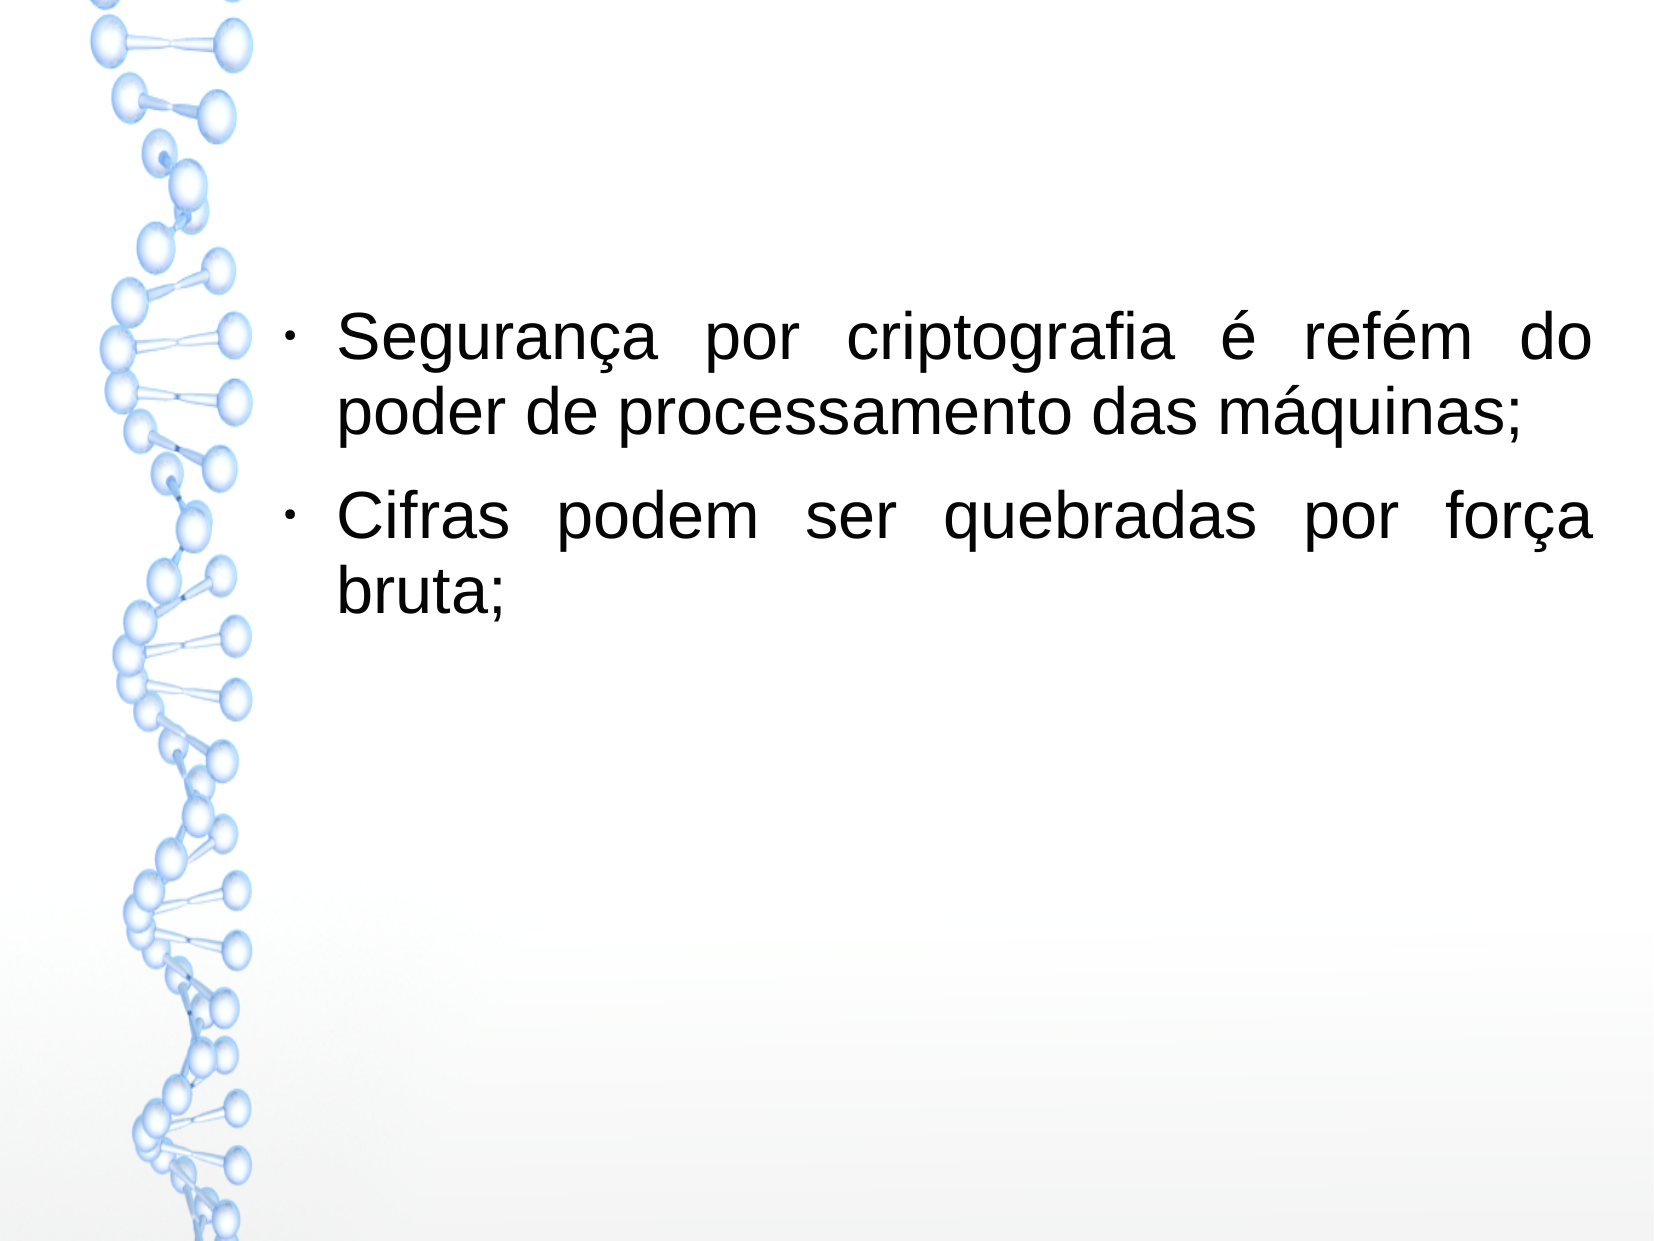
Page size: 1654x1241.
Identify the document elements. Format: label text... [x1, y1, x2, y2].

list Segurança por criptografia é refém do poder de processamento das máquinas; Cifras podem ser quebradas por força bruta; [265, 299, 1595, 1019]
picture [0, 0, 1654, 1241]
